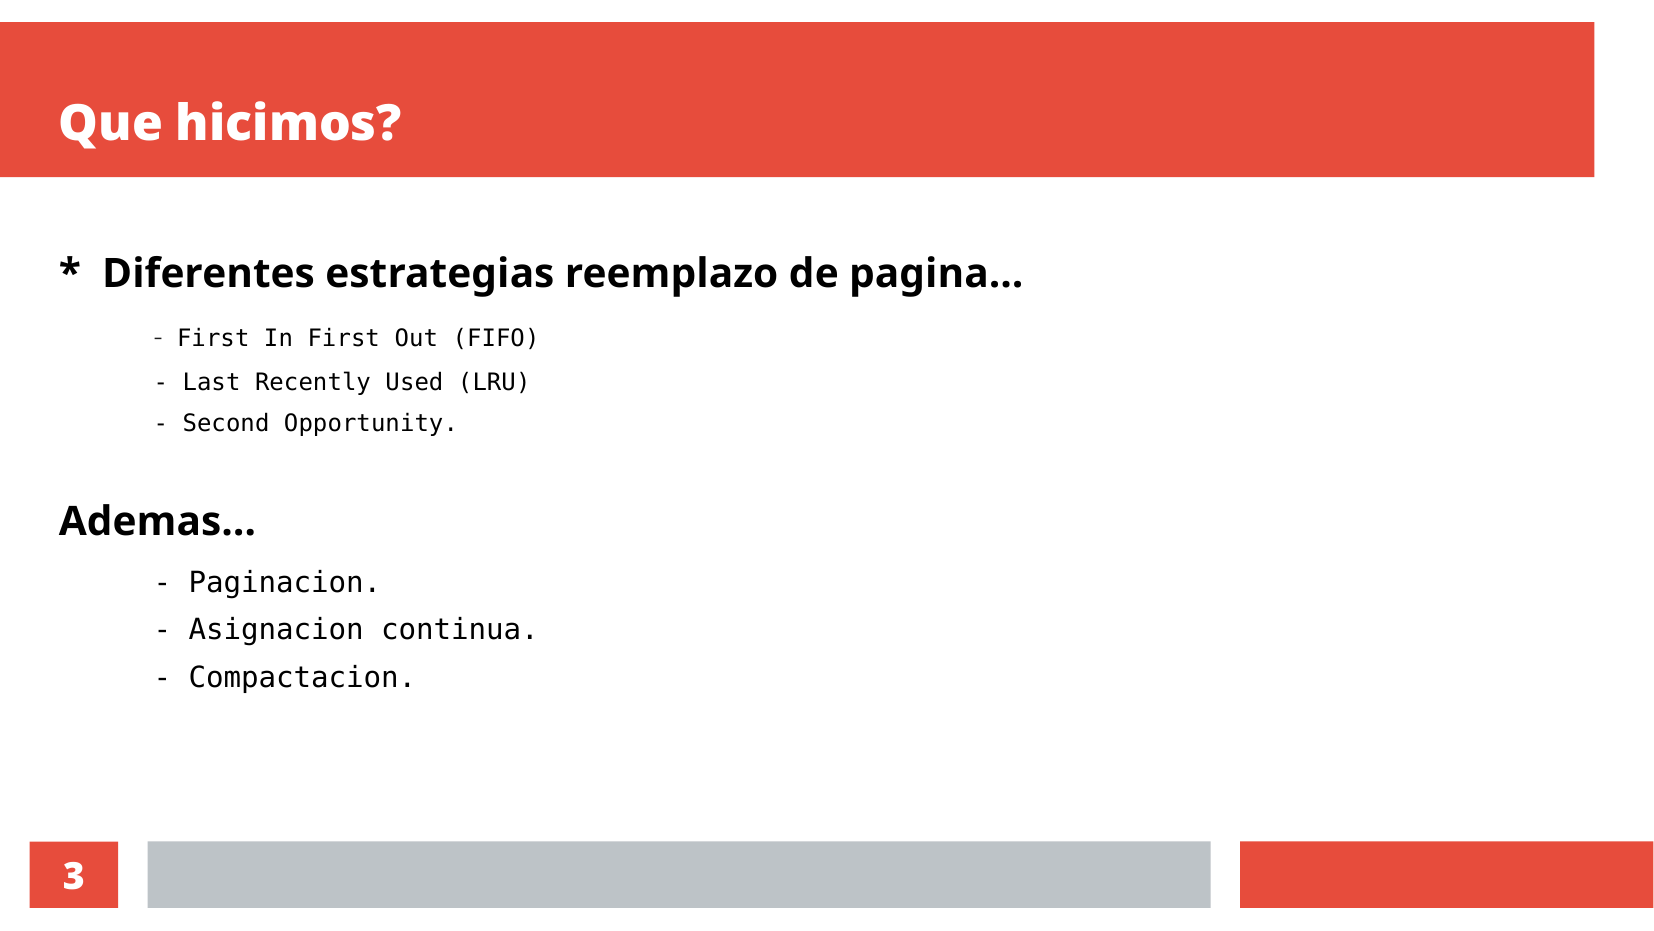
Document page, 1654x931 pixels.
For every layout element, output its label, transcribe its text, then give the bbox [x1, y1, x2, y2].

title Que hicimos? [59, 44, 1595, 156]
list * Diferentes estrategias reemplazo de pagina... - First In First Out (FIFO) - Last Recently Used (LRU) - Second Opportunity. Ademas… - Paginacion. - Asignacion continua. - Compactacion. [59, 243, 1565, 820]
